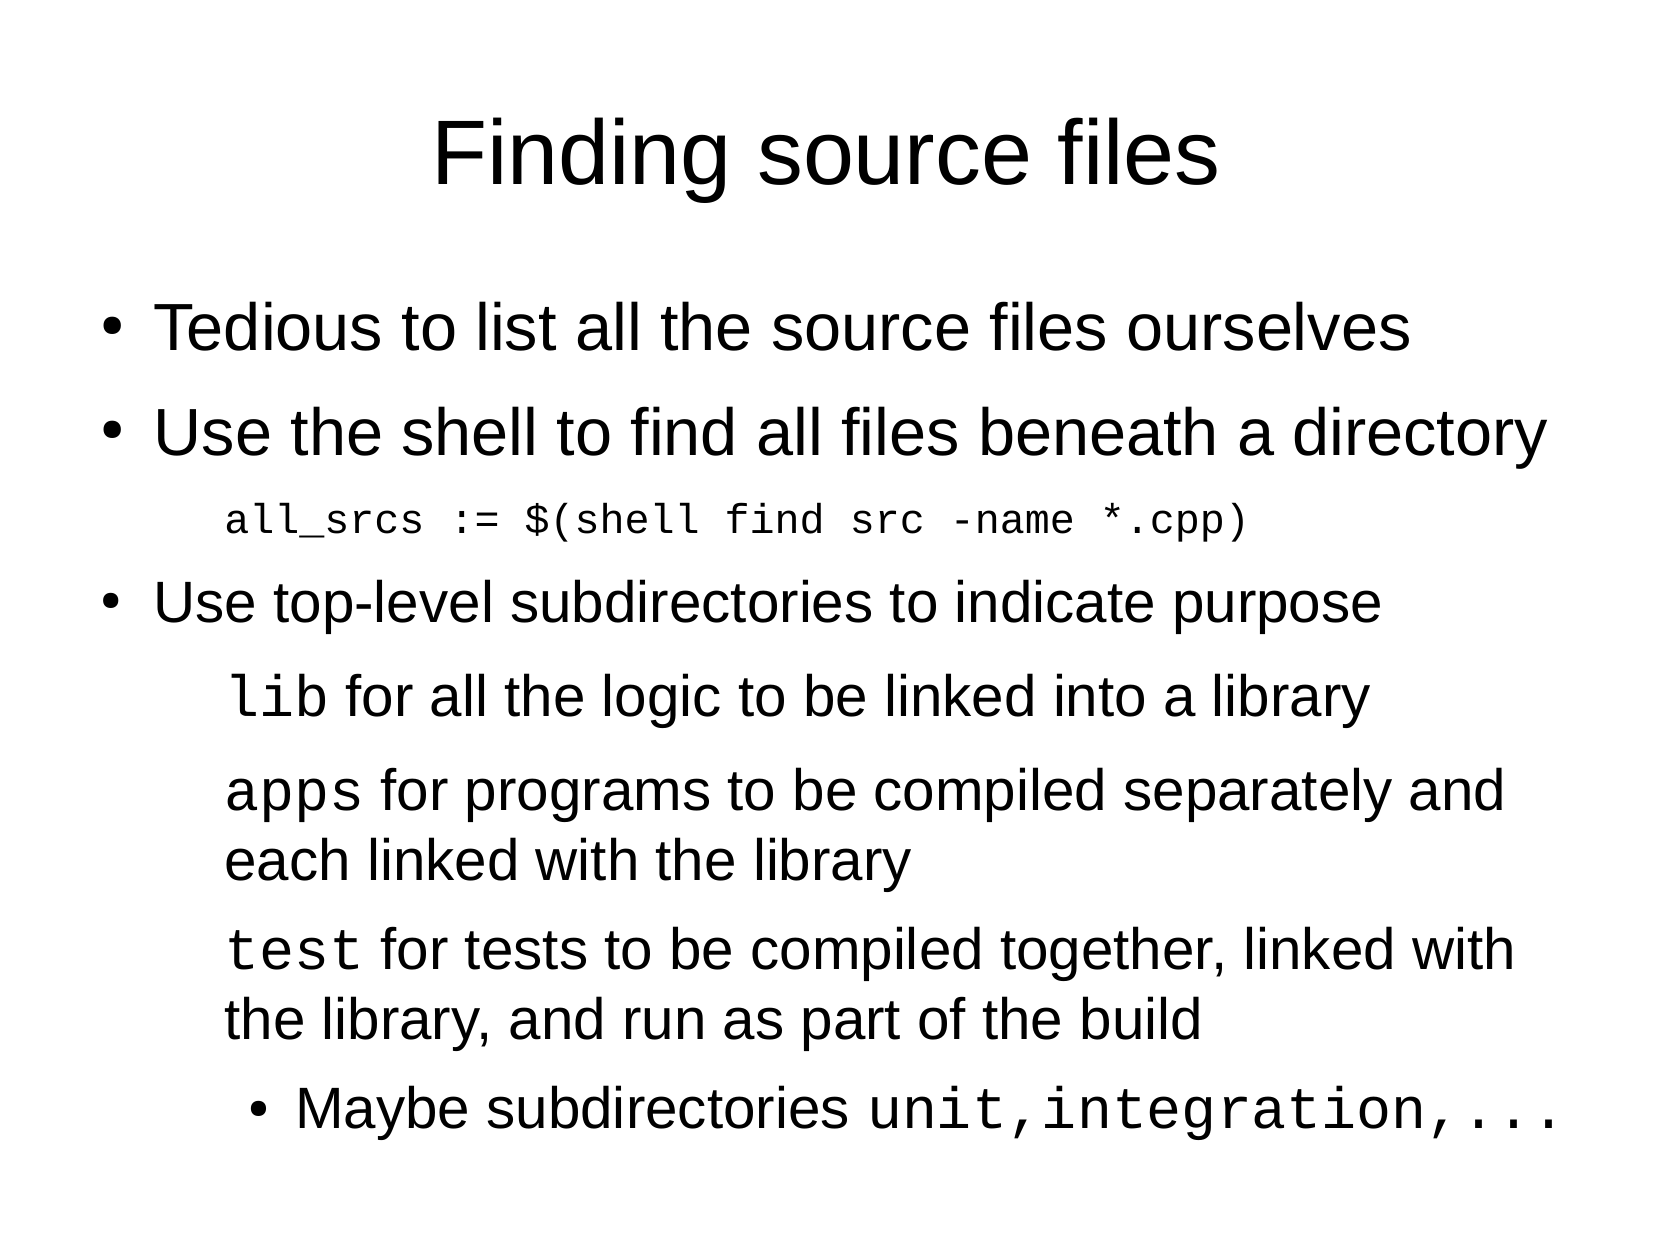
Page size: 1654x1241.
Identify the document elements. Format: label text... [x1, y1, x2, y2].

list Tedious to list all the source files ourselves Use the shell to find all files beneath a directory all_srcs := $(shell find src -name *.cpp) Use top-level subdirectories to indicate purpose lib for all the logic to be linked into a library apps for programs to be compiled separately and each linked with the library test for tests to be compiled together, linked with the library, and run as part of the build Maybe subdirectories unit,integration,... [82, 290, 1571, 1134]
title Finding source files [82, 49, 1571, 257]
